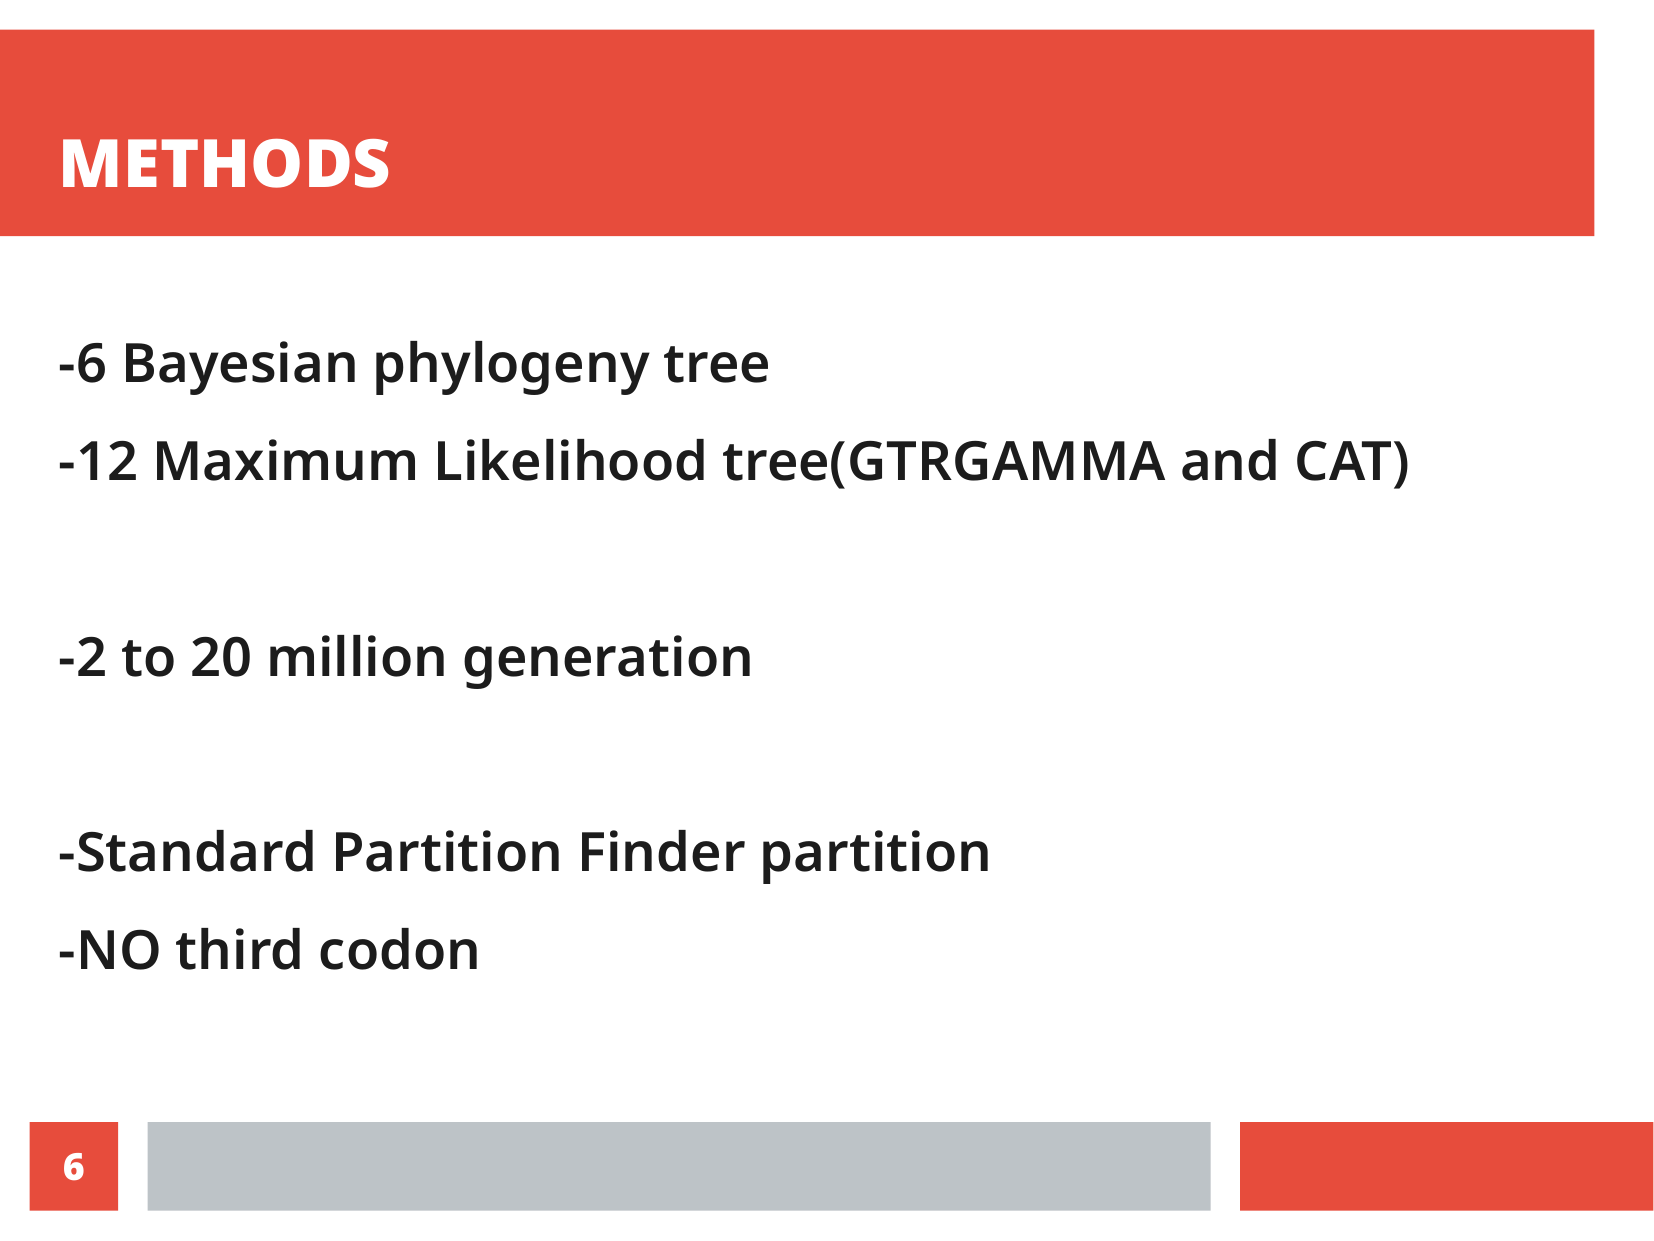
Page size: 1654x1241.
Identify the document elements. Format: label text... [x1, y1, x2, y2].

title METHODS [59, 59, 1595, 207]
list -6 Bayesian phylogeny tree -12 Maximum Likelihood tree(GTRGAMMA and CAT) -2 to 20 million generation -Standard Partition Finder partition -NO third codon [59, 324, 1565, 1093]
